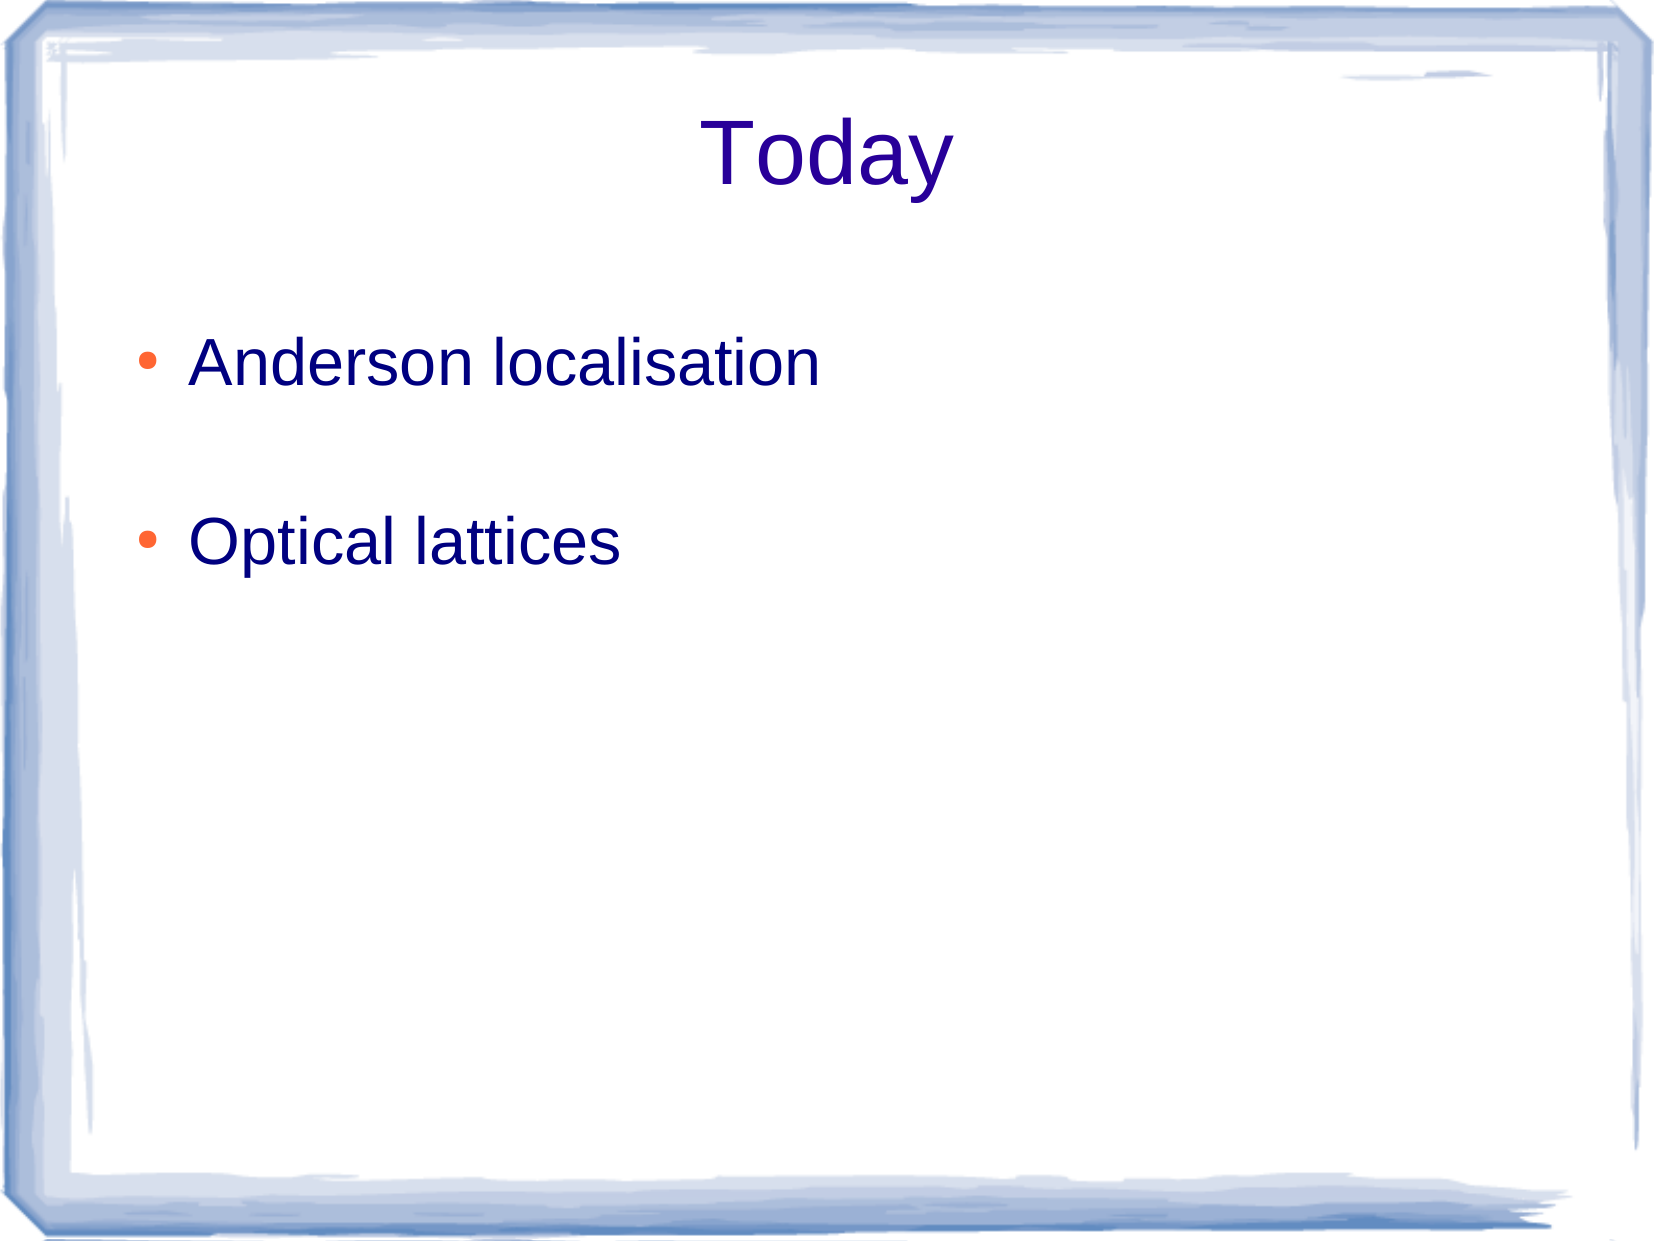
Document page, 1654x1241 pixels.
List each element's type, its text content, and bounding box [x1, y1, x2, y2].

title Today [82, 56, 1571, 250]
picture [0, 0, 1654, 1241]
list Anderson localisation Optical lattices [118, 324, 1571, 1129]
